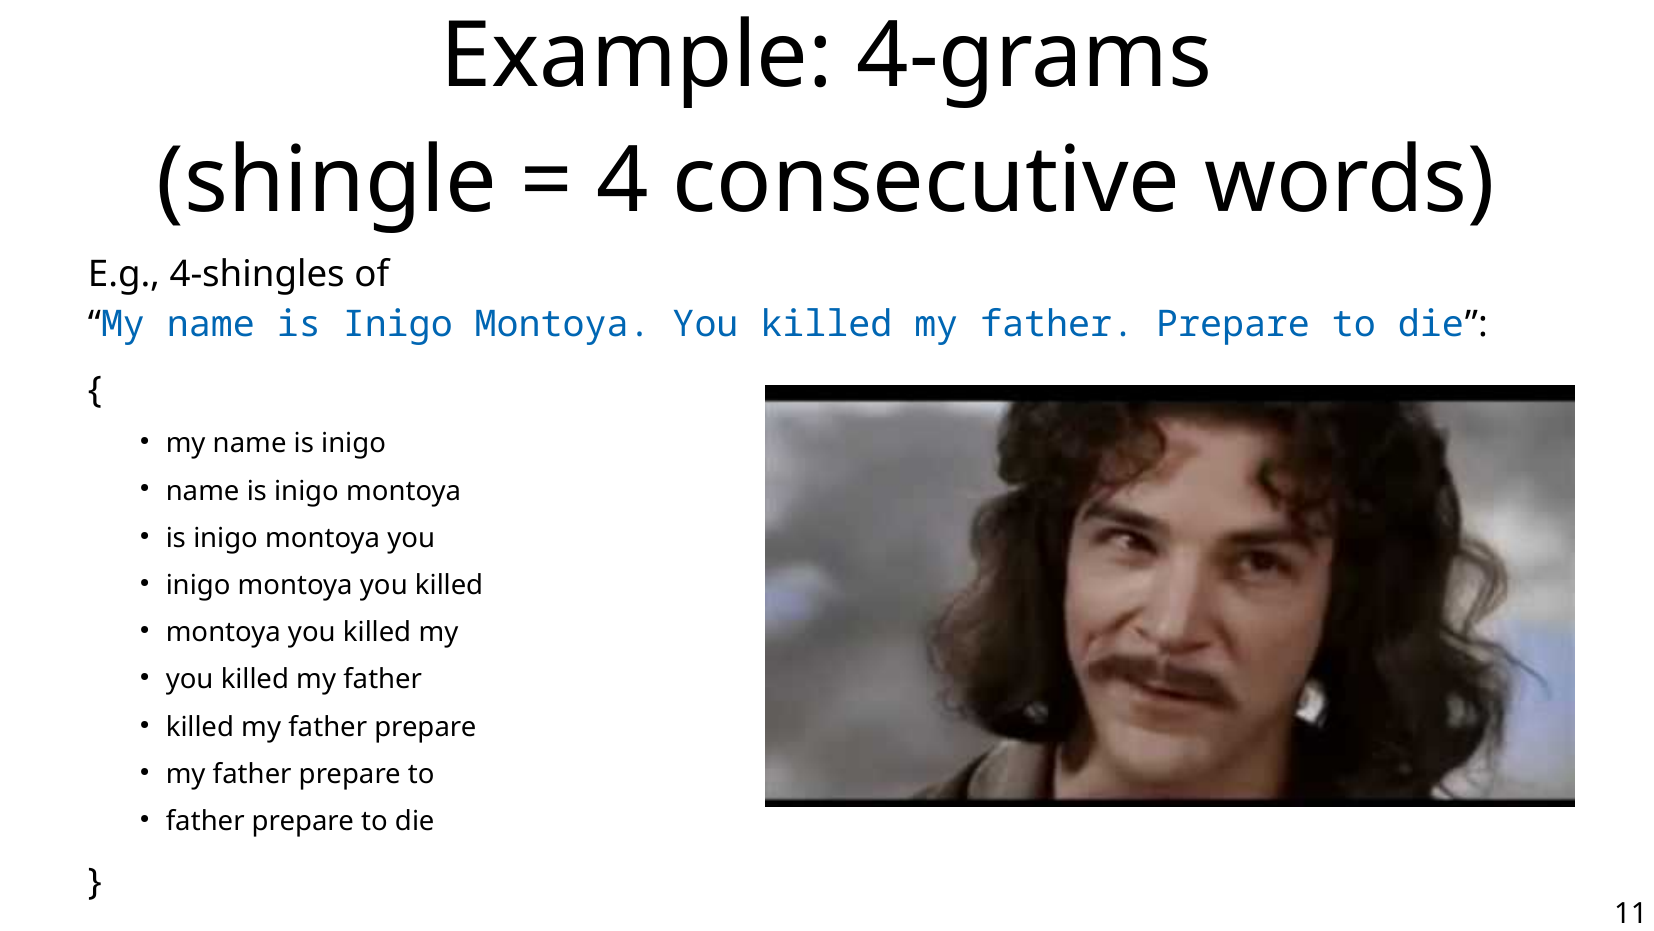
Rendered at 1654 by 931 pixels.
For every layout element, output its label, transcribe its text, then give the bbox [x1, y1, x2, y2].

list E.g., 4-shingles of “My name is Inigo Montoya. You killed my father. Prepare to die”: { my name is inigo name is inigo montoya is inigo montoya you inigo montoya you killed montoya you killed my you killed my father killed my father prepare my father prepare to father prepare to die } [48, 247, 1571, 912]
title Example: 4-grams (shingle = 4 consecutive words) [82, 1, 1571, 226]
picture [765, 385, 1575, 807]
